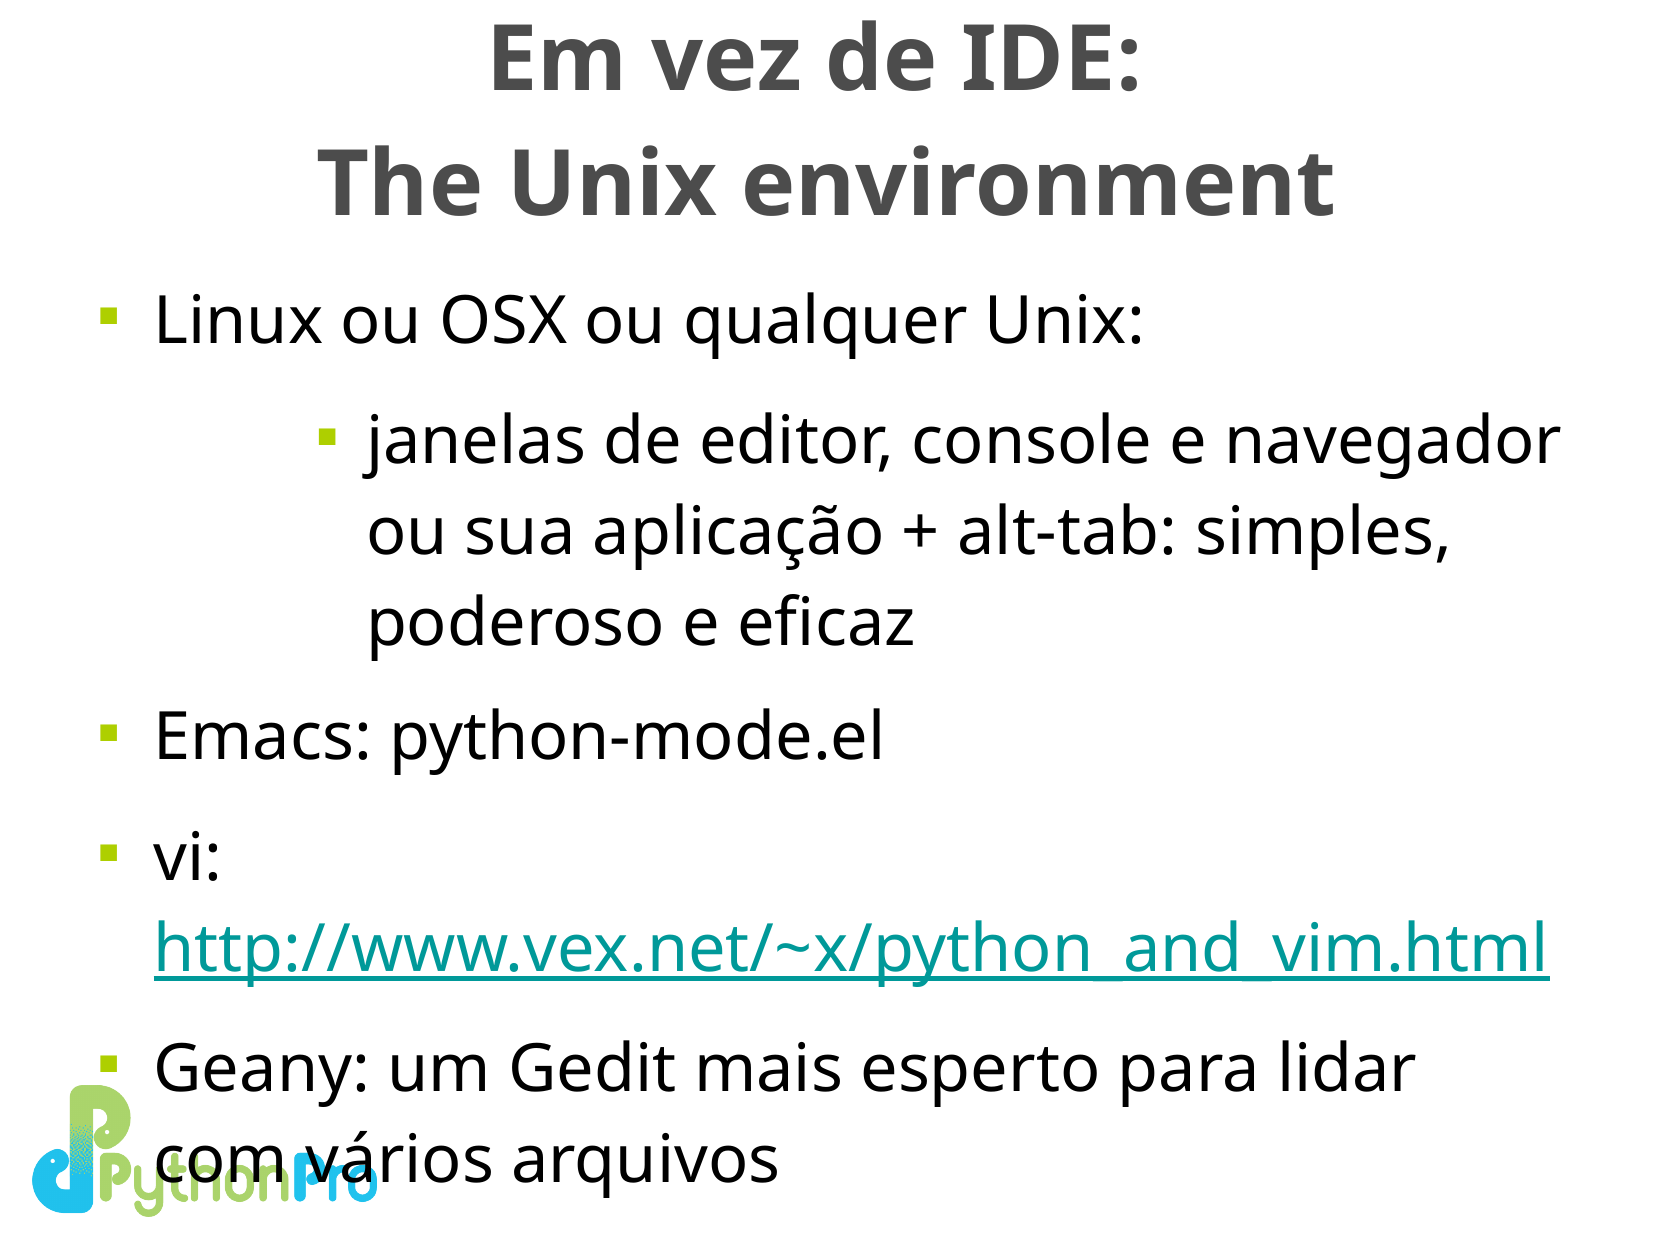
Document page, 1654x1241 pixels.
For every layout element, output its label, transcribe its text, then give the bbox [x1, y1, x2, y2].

title Em vez de IDE: The Unix environment [82, 13, 1571, 222]
picture [32, 1085, 82, 1217]
list Linux ou OSX ou qualquer Unix: janelas de editor, console e navegador ou sua aplicação + alt-tab: simples, poderoso e eficaz Emacs: python-mode.el vi: http://www.vex.net/~x/python_and_vim.html Geany: um Gedit mais esperto para lidar com vários arquivos [82, 272, 1571, 1241]
